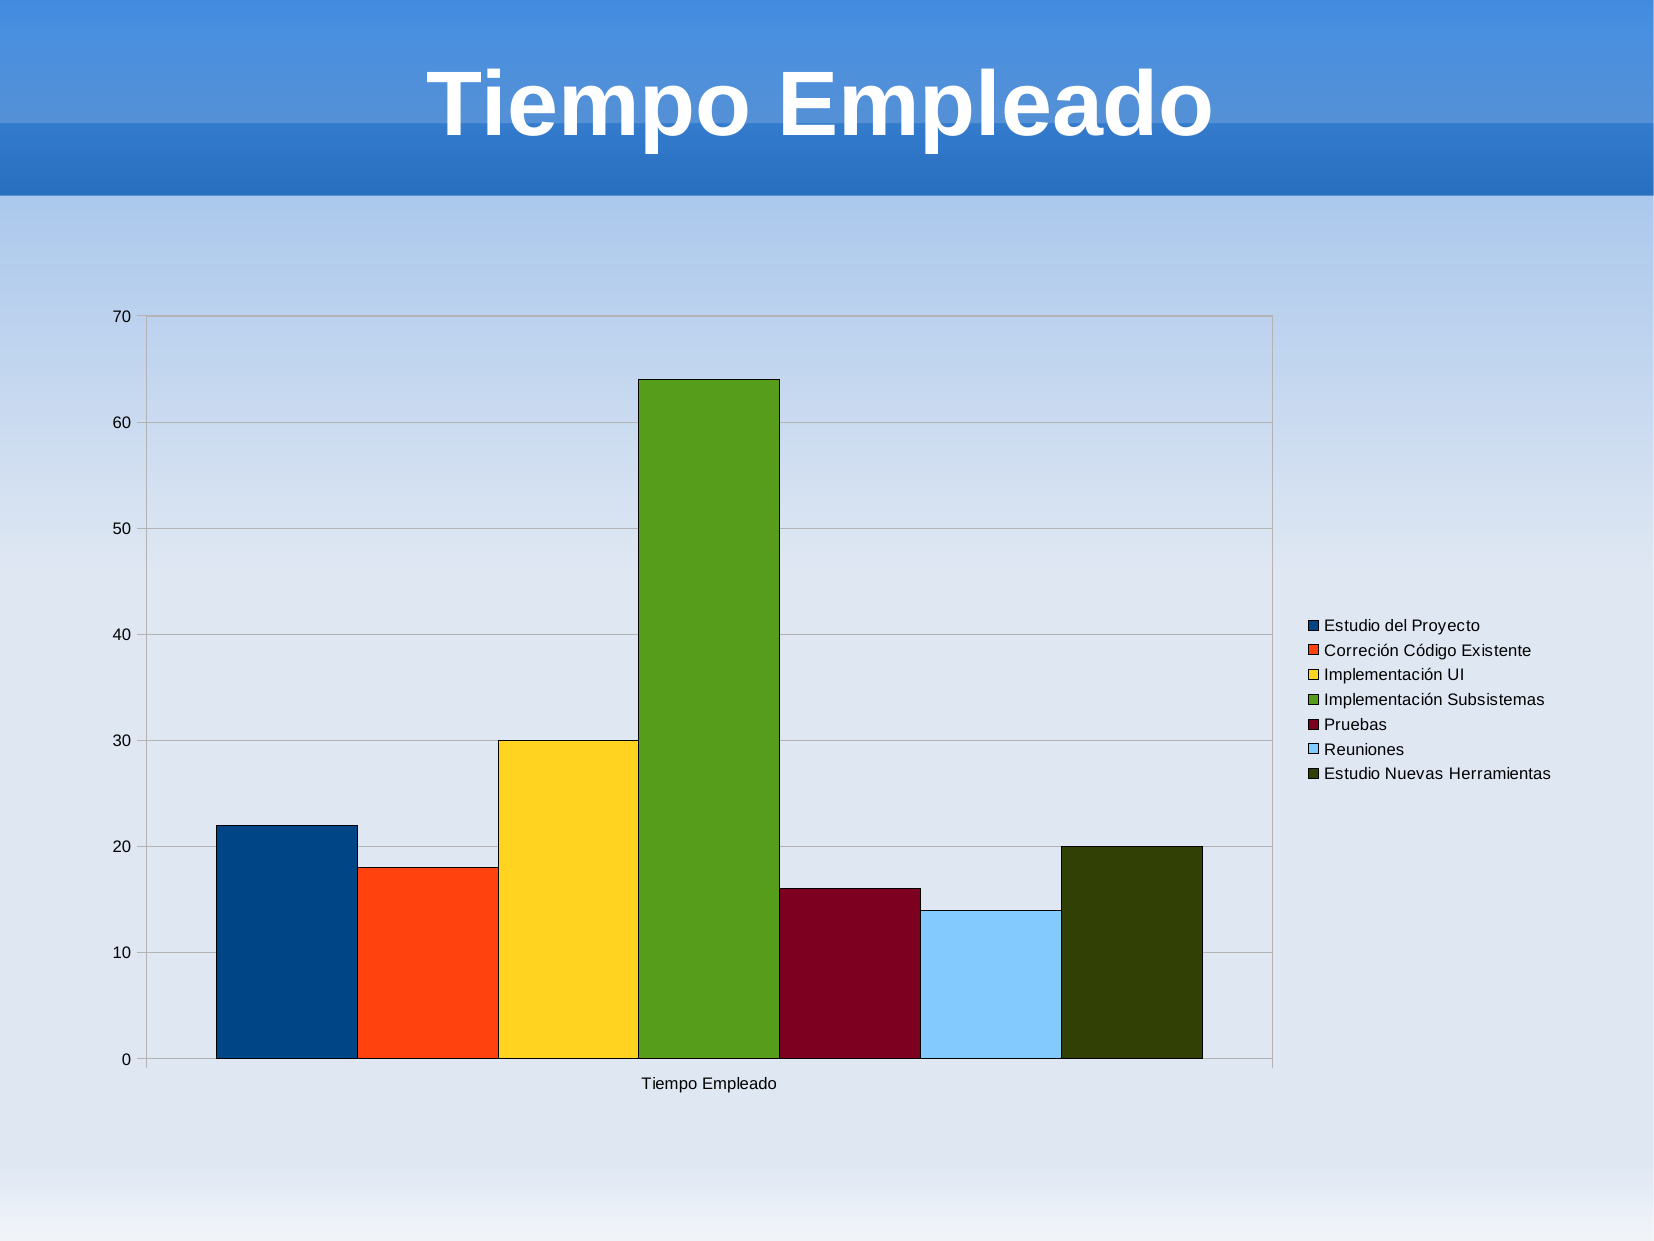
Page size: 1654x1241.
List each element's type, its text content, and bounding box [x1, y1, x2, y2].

chart [82, 290, 1571, 1109]
picture [0, 0, 1654, 1241]
title Tiempo Empleado [76, 0, 1565, 208]
